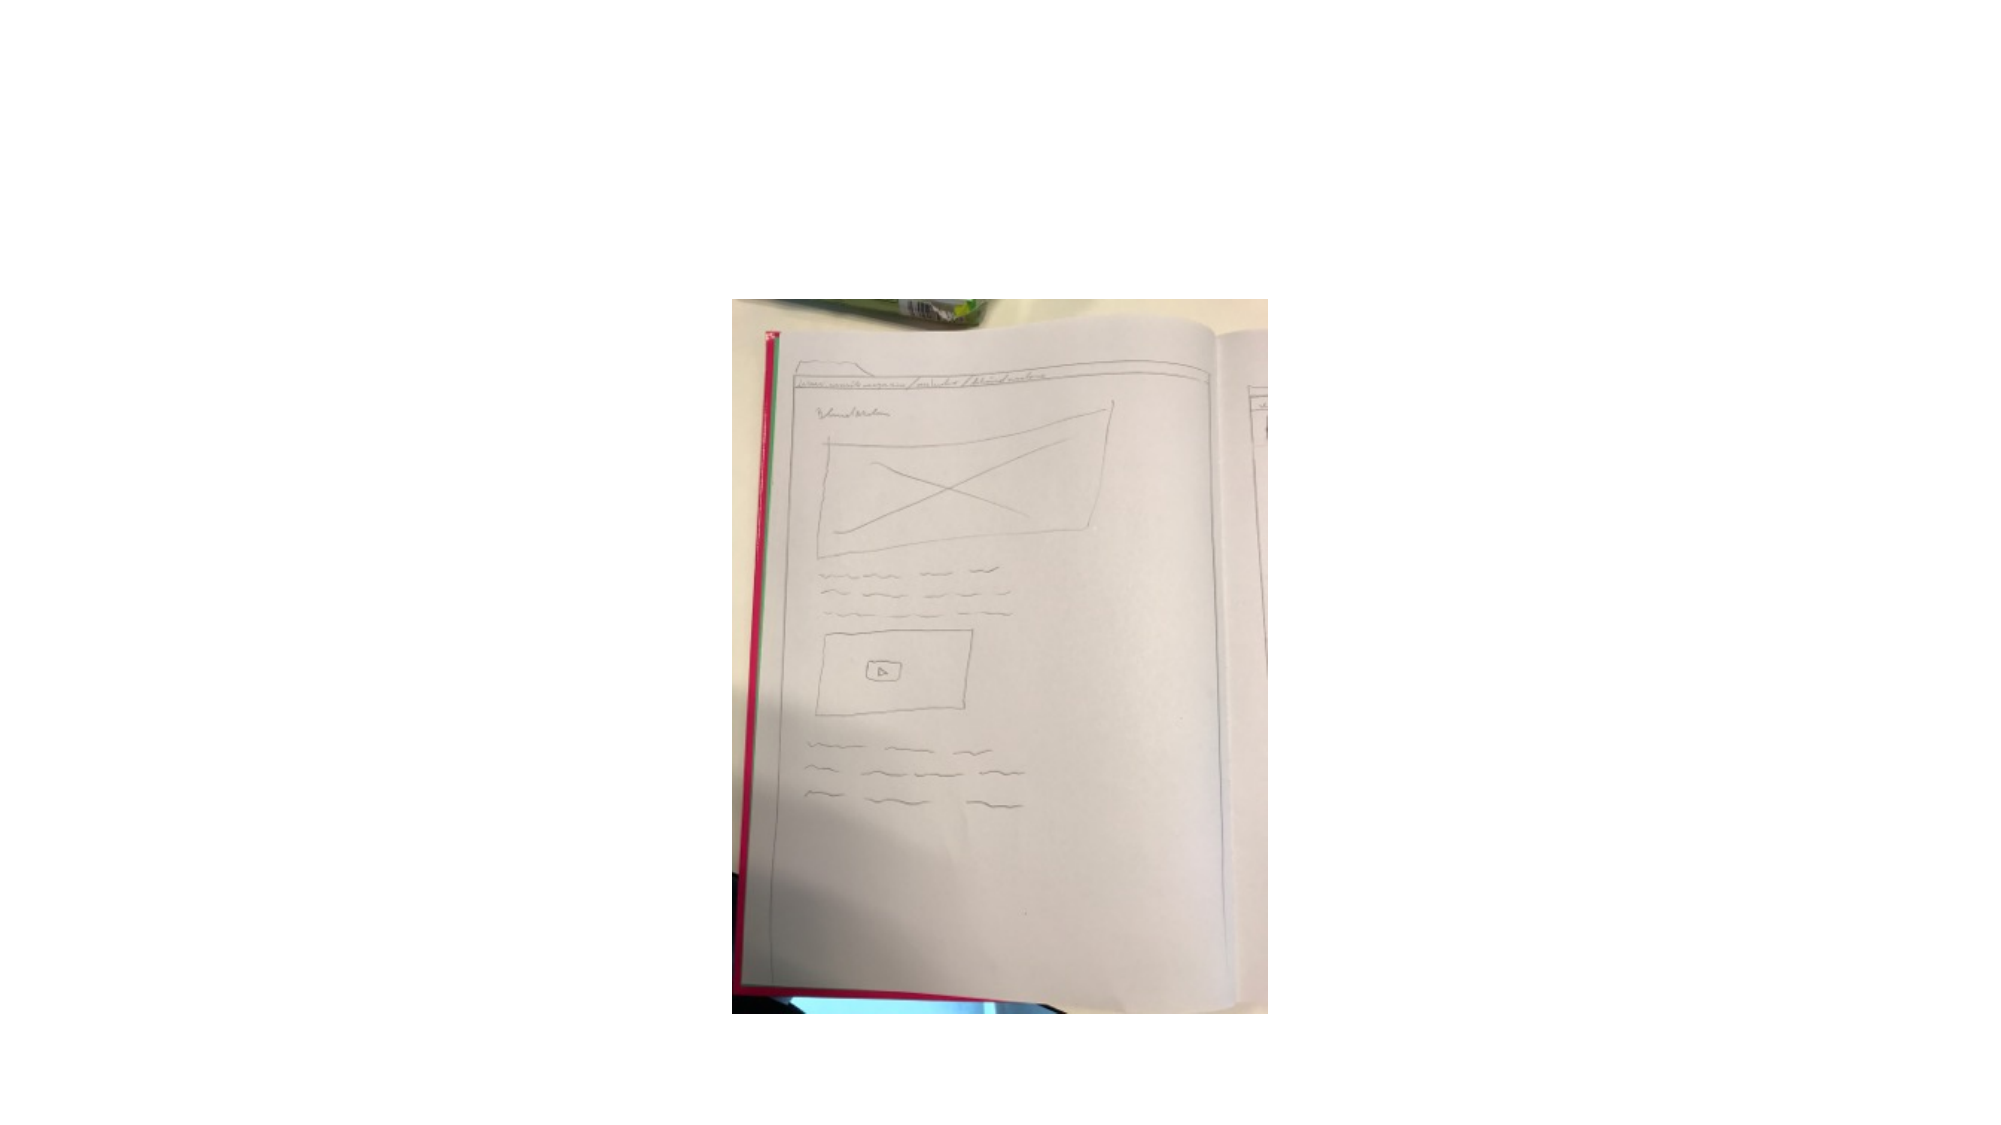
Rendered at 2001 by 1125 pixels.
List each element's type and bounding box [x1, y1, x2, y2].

picture [732, 299, 1268, 1014]
